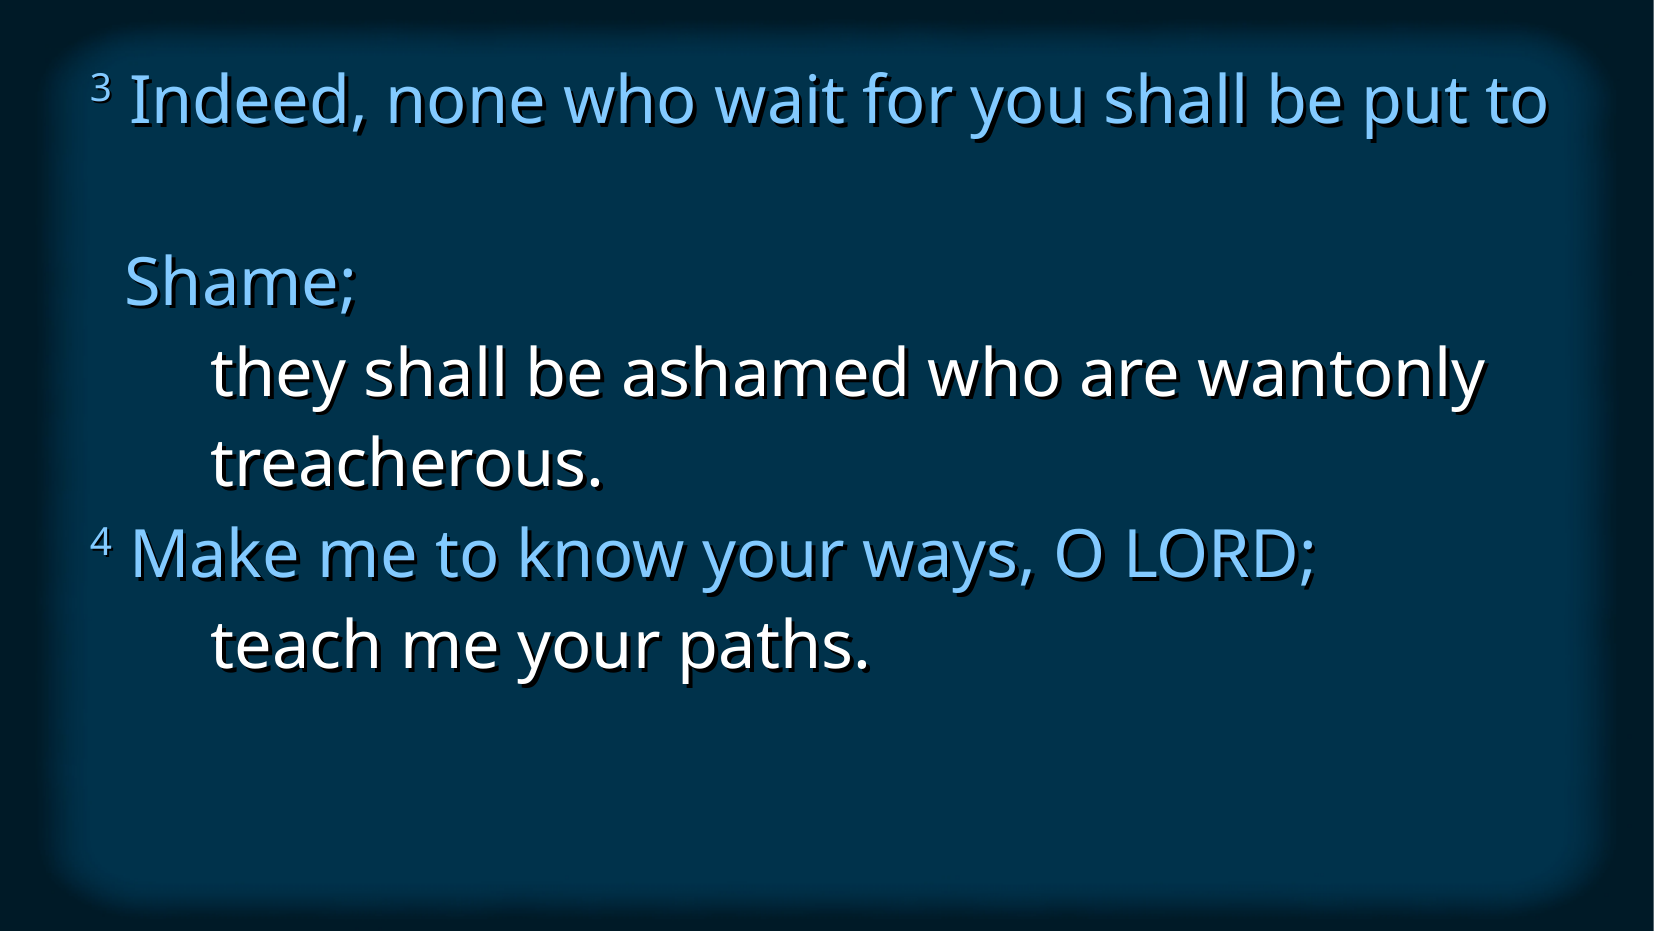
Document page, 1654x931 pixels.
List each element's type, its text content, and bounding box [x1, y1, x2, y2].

picture [0, 0, 1654, 931]
text_box 3 Indeed, none who wait for you shall be put to Shame; they shall be ashamed who are wantonly treacherous. 4 Make me to know your ways, O LORD; teach me your paths. [75, 45, 1591, 593]
